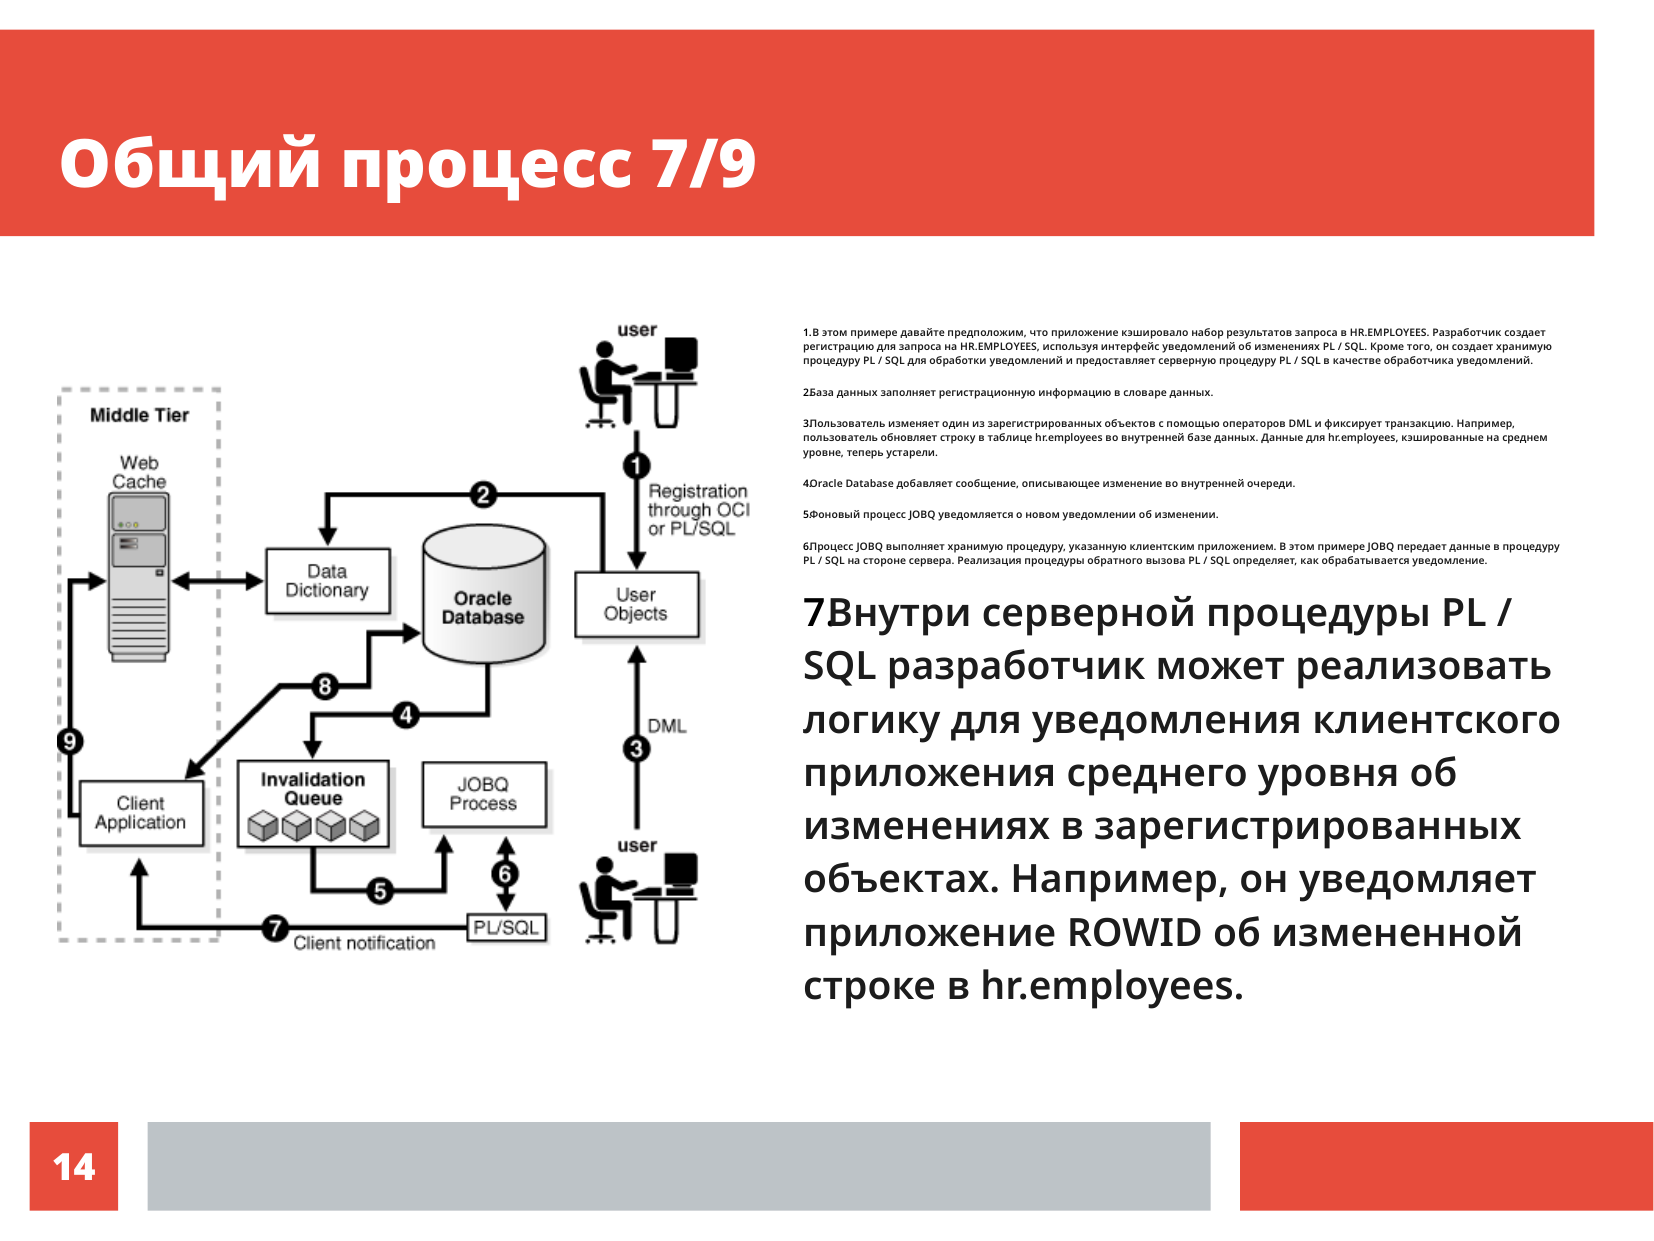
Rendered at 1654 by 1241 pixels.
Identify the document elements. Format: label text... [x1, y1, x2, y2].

picture [57, 319, 756, 957]
list В этом примере давайте предположим, что приложение кэшировало набор результатов запроса в HR.EMPLOYEES. Разработчик создает регистрацию для запроса на HR.EMPLOYEES, используя интерфейс уведомлений об изменениях PL / SQL. Кроме того, он создает хранимую процедуру PL / SQL для обработки уведомлений и предоставляет серверную процедуру PL / SQL в качестве обработчика уведомлений. База данных заполняет регистрационную информацию в словаре данных. Пользователь изменяет один из зарегистрированных объектов с помощью операторов DML и фиксирует транзакцию. Например, пользователь обновляет строку в таблице hr.employees во внутренней базе данных. Данные для hr.employees, кэшированные на среднем уровне, теперь устарели. Oracle Database добавляет сообщение, описывающее изменение во внутренней очереди. Фоновый процесс JOBQ уведомляется о новом уведомлении об изменении. Процесс JOBQ выполняет хранимую процедуру, указанную клиентским приложением. В этом примере JOBQ передает данные в процедуру PL / SQL на стороне сервера. Реализация процедуры обратного вызова PL / SQL определяет, как обрабатывается уведомление. Внутри серверной процедуры PL / SQL разработчик может реализовать логику для уведомления клиентского приложения среднего уровня об изменениях в зарегистрированных объектах. Например, он уведомляет приложение ROWID об измененной строке в hr.employees. [803, 324, 1565, 1093]
title Общий процесс 7/9 [59, 59, 1595, 207]
